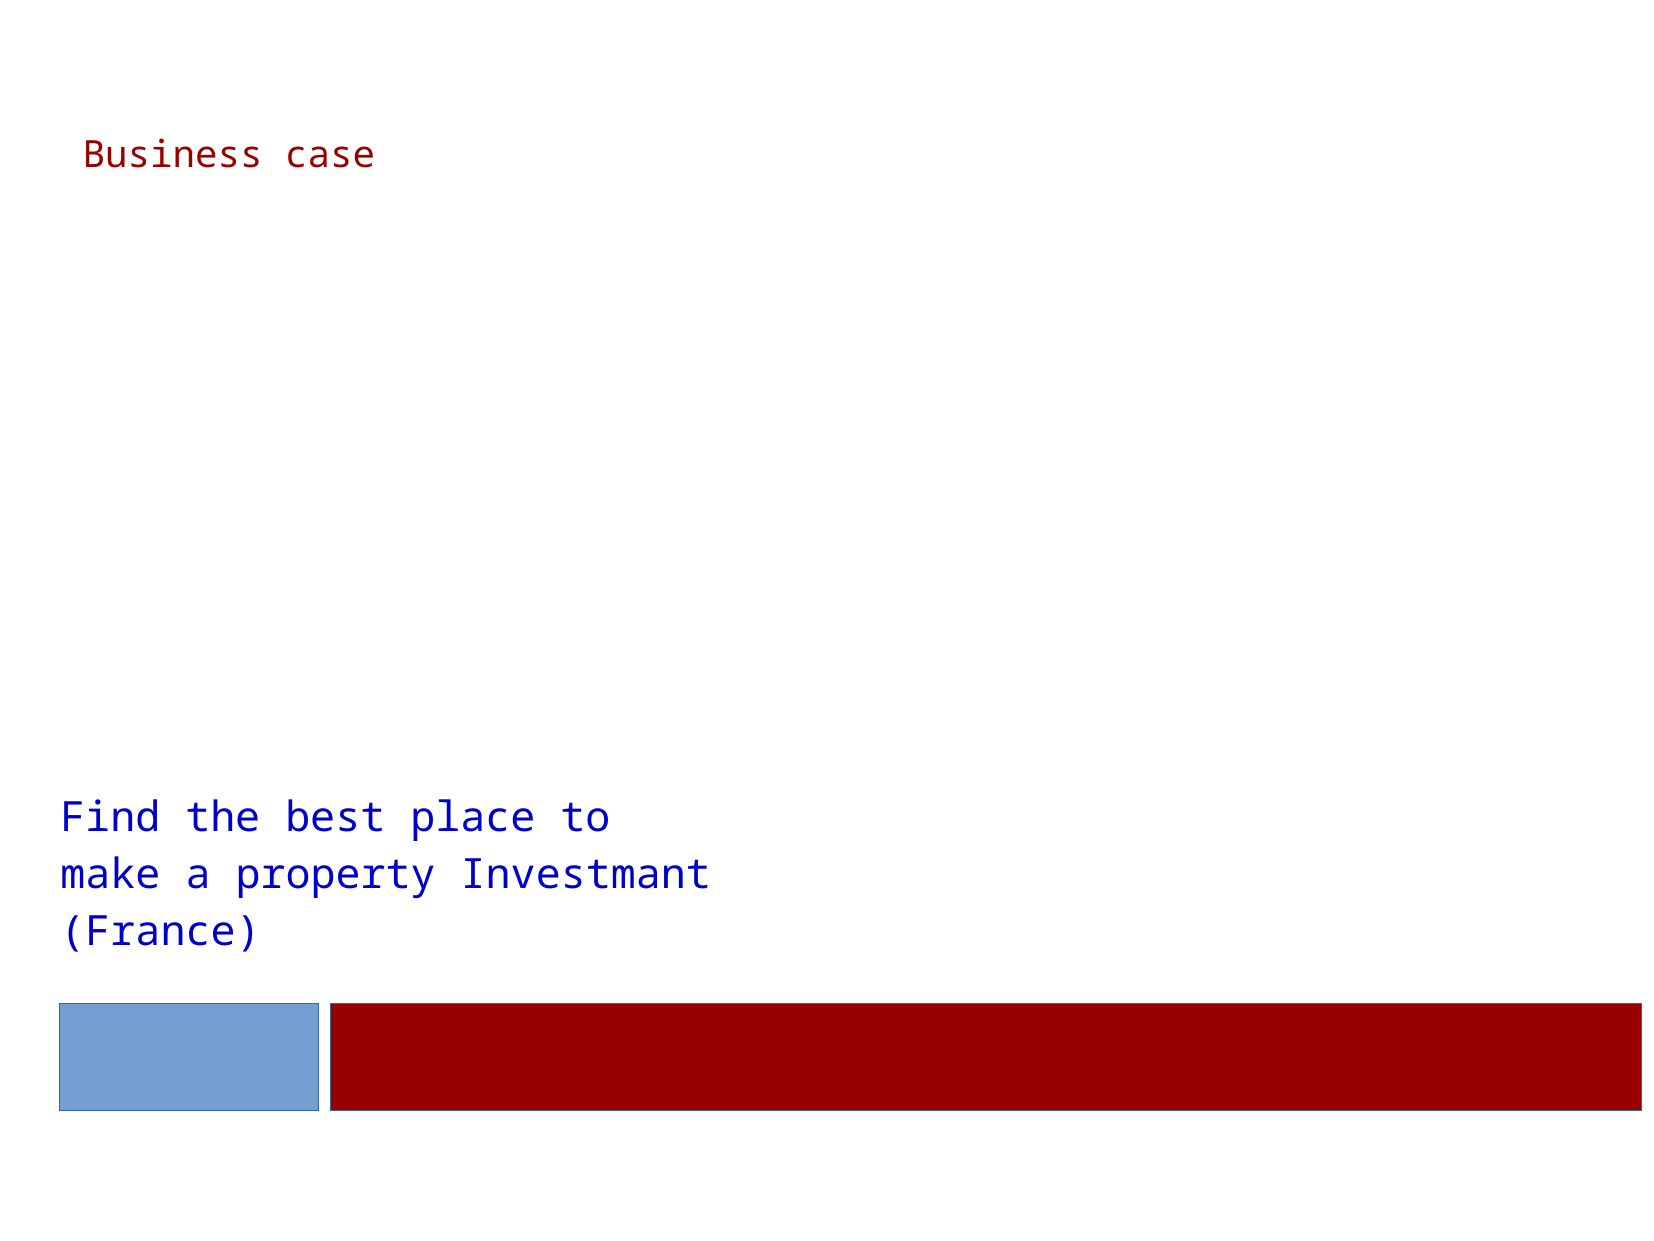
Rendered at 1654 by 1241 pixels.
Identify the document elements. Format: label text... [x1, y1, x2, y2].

text_box [59, 1003, 319, 1111]
text_box [330, 1003, 1642, 1111]
title Business case [82, 49, 1571, 257]
title Find the best place to make a property Investmant (France) [35, 799, 1524, 945]
